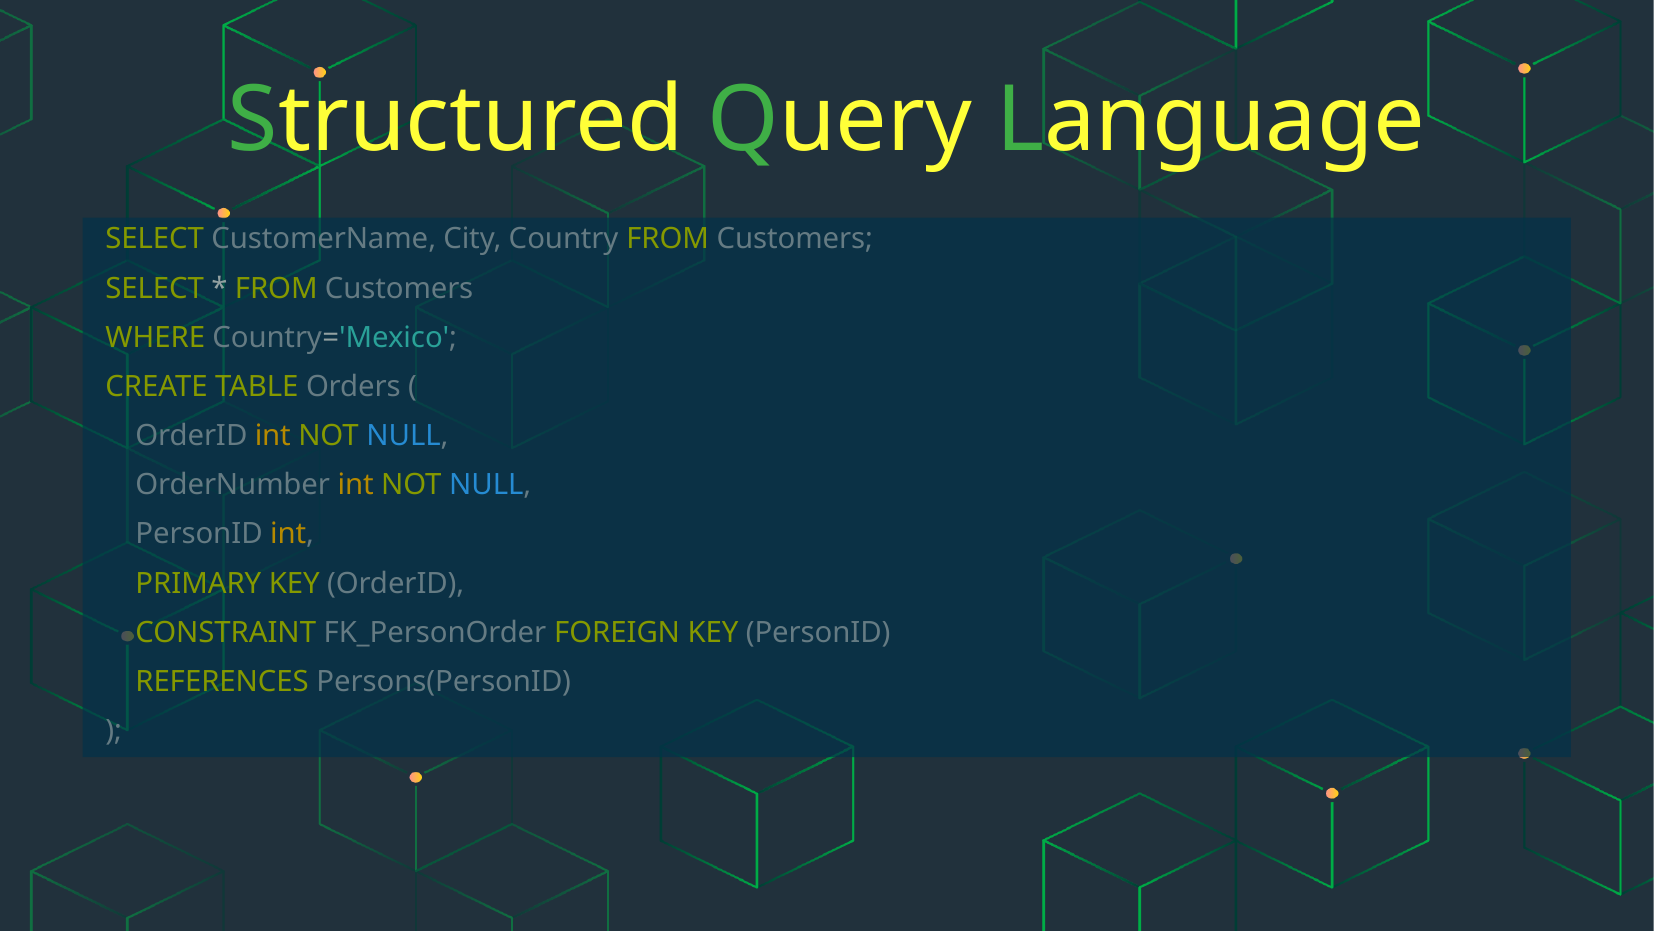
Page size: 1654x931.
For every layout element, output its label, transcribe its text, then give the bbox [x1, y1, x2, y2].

picture [0, 0, 1654, 931]
title Structured Query Language [82, 37, 1571, 193]
list SELECT CustomerName, City, Country FROM Customers; SELECT * FROM Customers WHERE Country='Mexico'; CREATE TABLE Orders ( OrderID int NOT NULL, OrderNumber int NOT NULL, PersonID int, PRIMARY KEY (OrderID), CONSTRAINT FK_PersonOrder FOREIGN KEY (PersonID) REFERENCES Persons(PersonID) ); [82, 217, 1571, 758]
